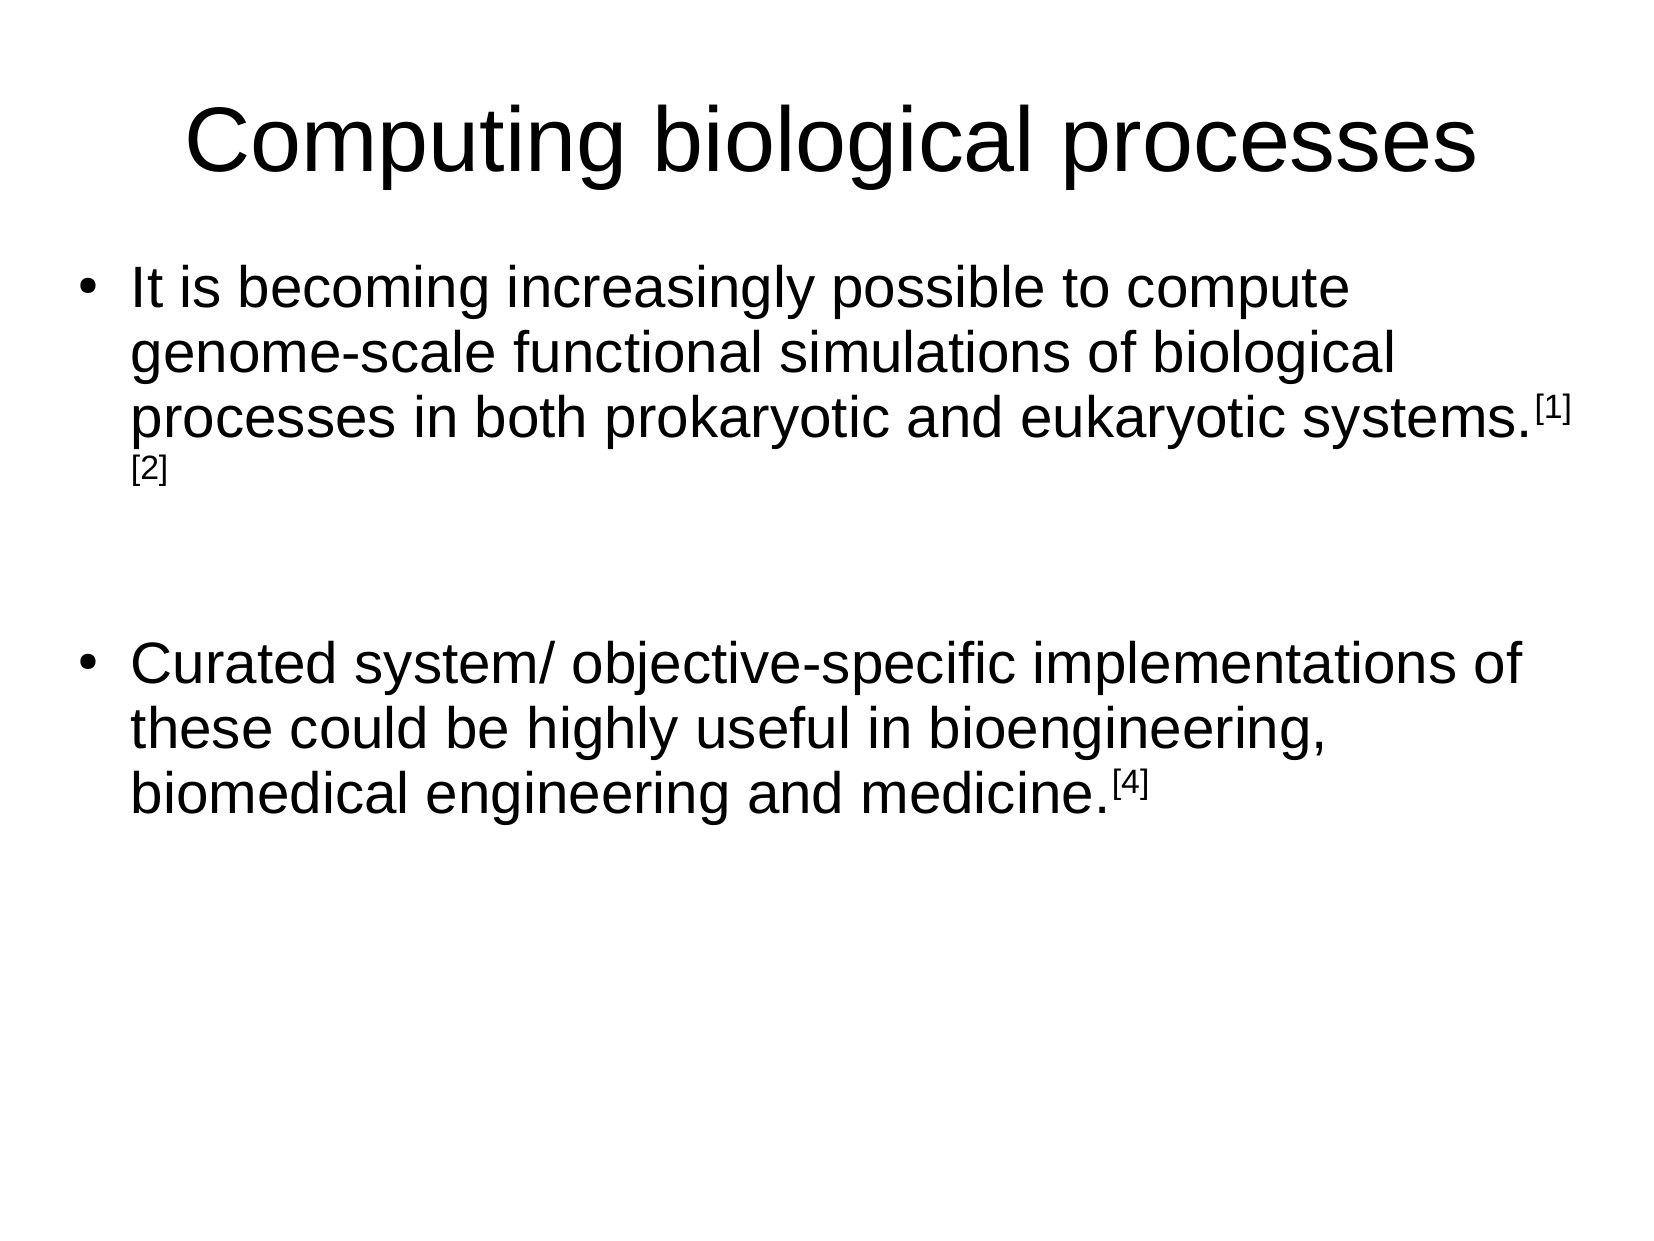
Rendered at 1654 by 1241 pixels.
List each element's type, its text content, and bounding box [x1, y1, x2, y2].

list It is becoming increasingly possible to compute genome-scale functional simulations of biological processes in both prokaryotic and eukaryotic systems.[1][2] Curated system/ objective-specific implementations of these could be highly useful in bioengineering, biomedical engineering and medicine.[4] [60, 255, 1598, 1126]
title Computing biological processes [30, 23, 1636, 256]
